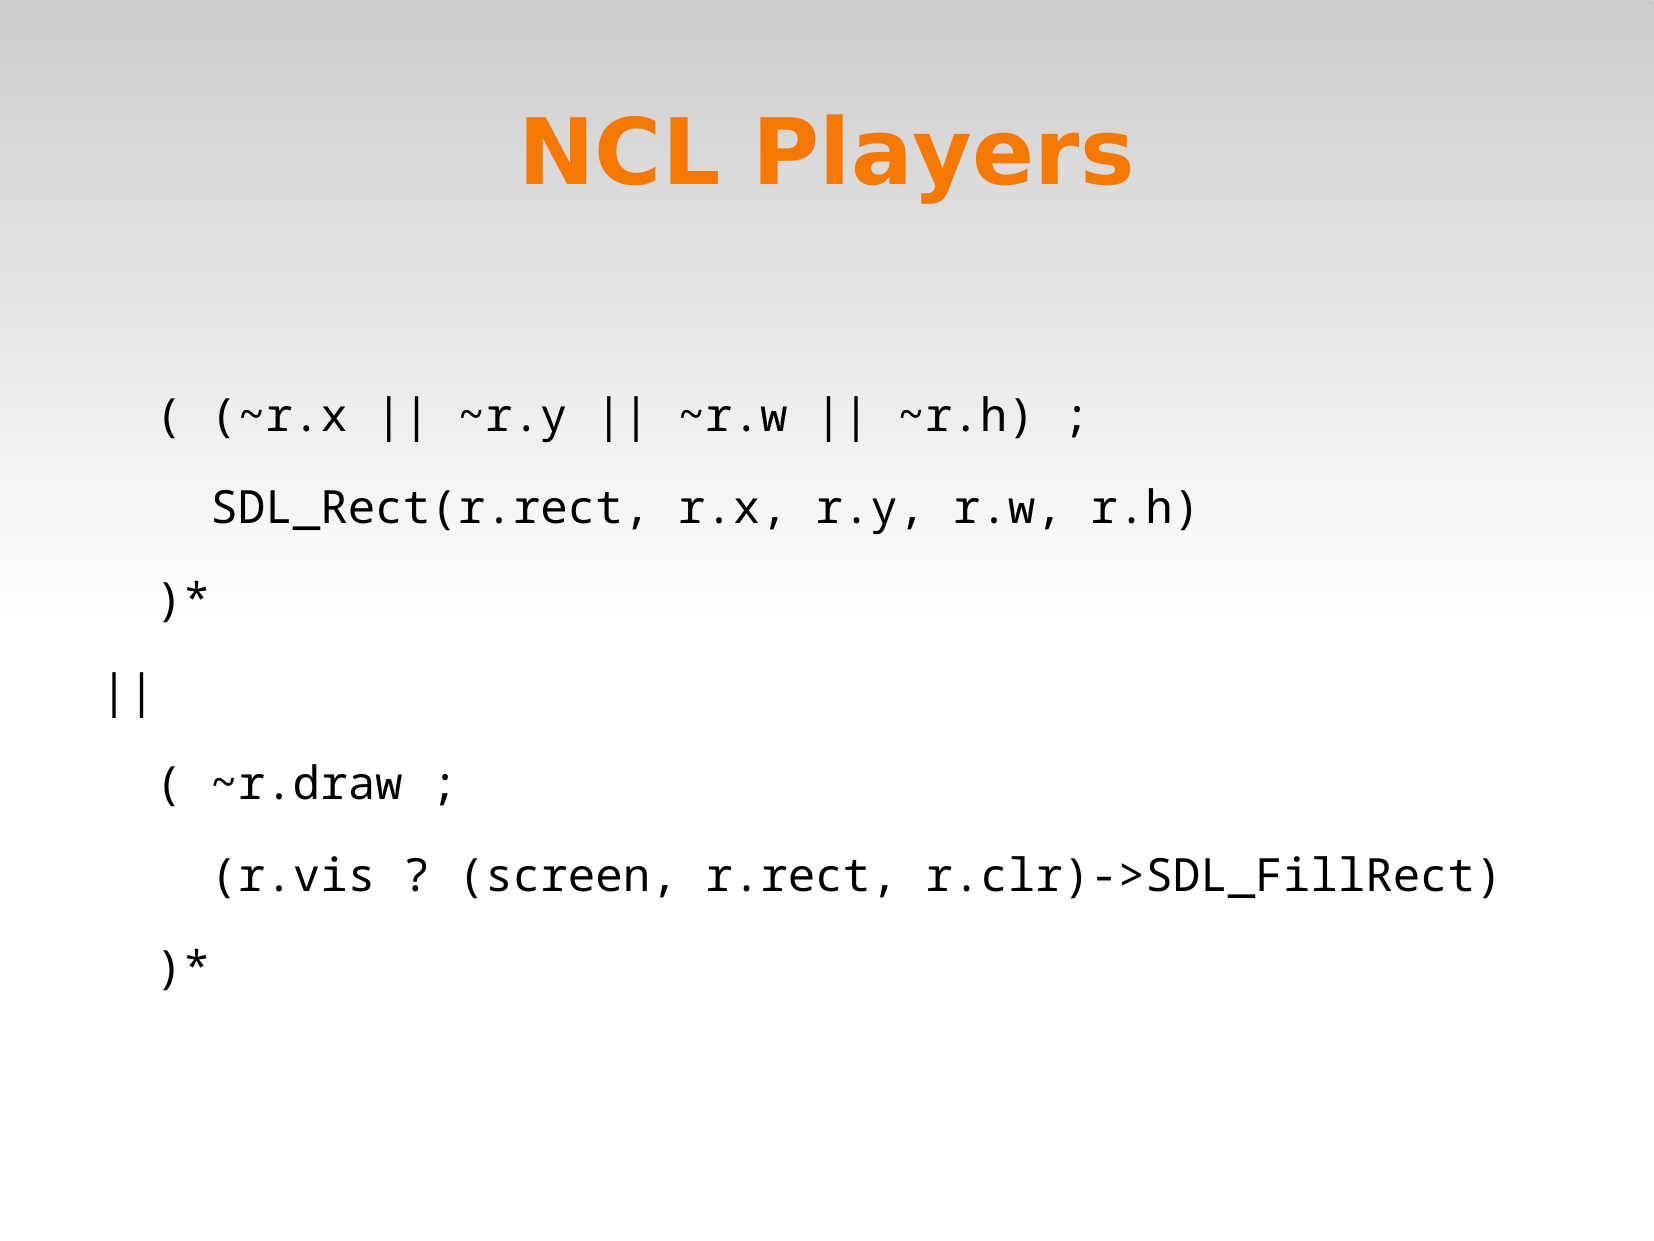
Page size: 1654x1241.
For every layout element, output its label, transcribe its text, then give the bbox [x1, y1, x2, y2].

title NCL Players [82, 56, 1571, 250]
list ( (~r.x || ~r.y || ~r.w || ~r.h) ; SDL_Rect(r.rect, r.x, r.y, r.w, r.h) )* || ( ~r.draw ; (r.vis ? (screen, r.rect, r.clr)->SDL_FillRect) )* [82, 290, 1571, 1094]
